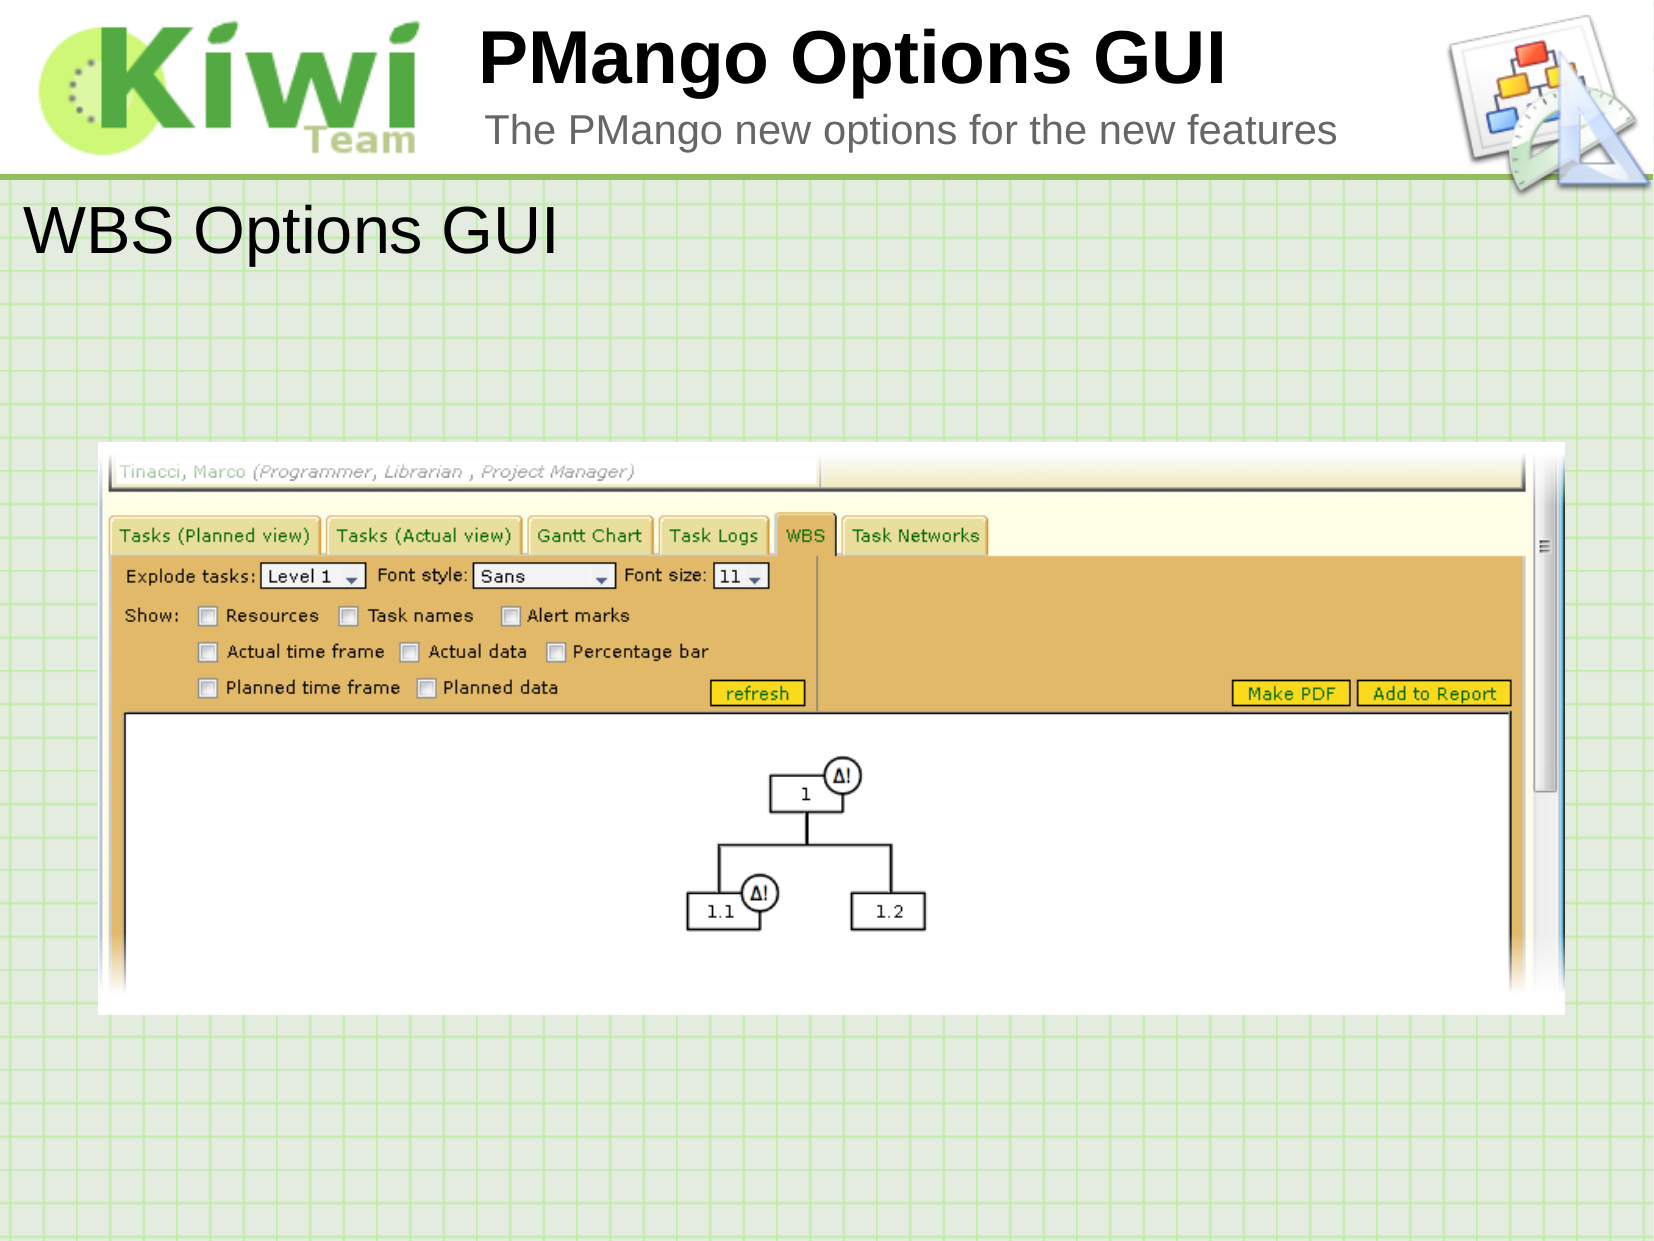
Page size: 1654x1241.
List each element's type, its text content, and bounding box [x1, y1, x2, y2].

picture [29, 7, 438, 166]
text_box [0, 0, 1446, 174]
picture [0, 0, 1654, 1241]
title The PMango new options for the new features [484, 88, 1418, 173]
title PMango Options GUI [478, 8, 1359, 107]
text_box WBS Options GUI [23, 171, 650, 290]
